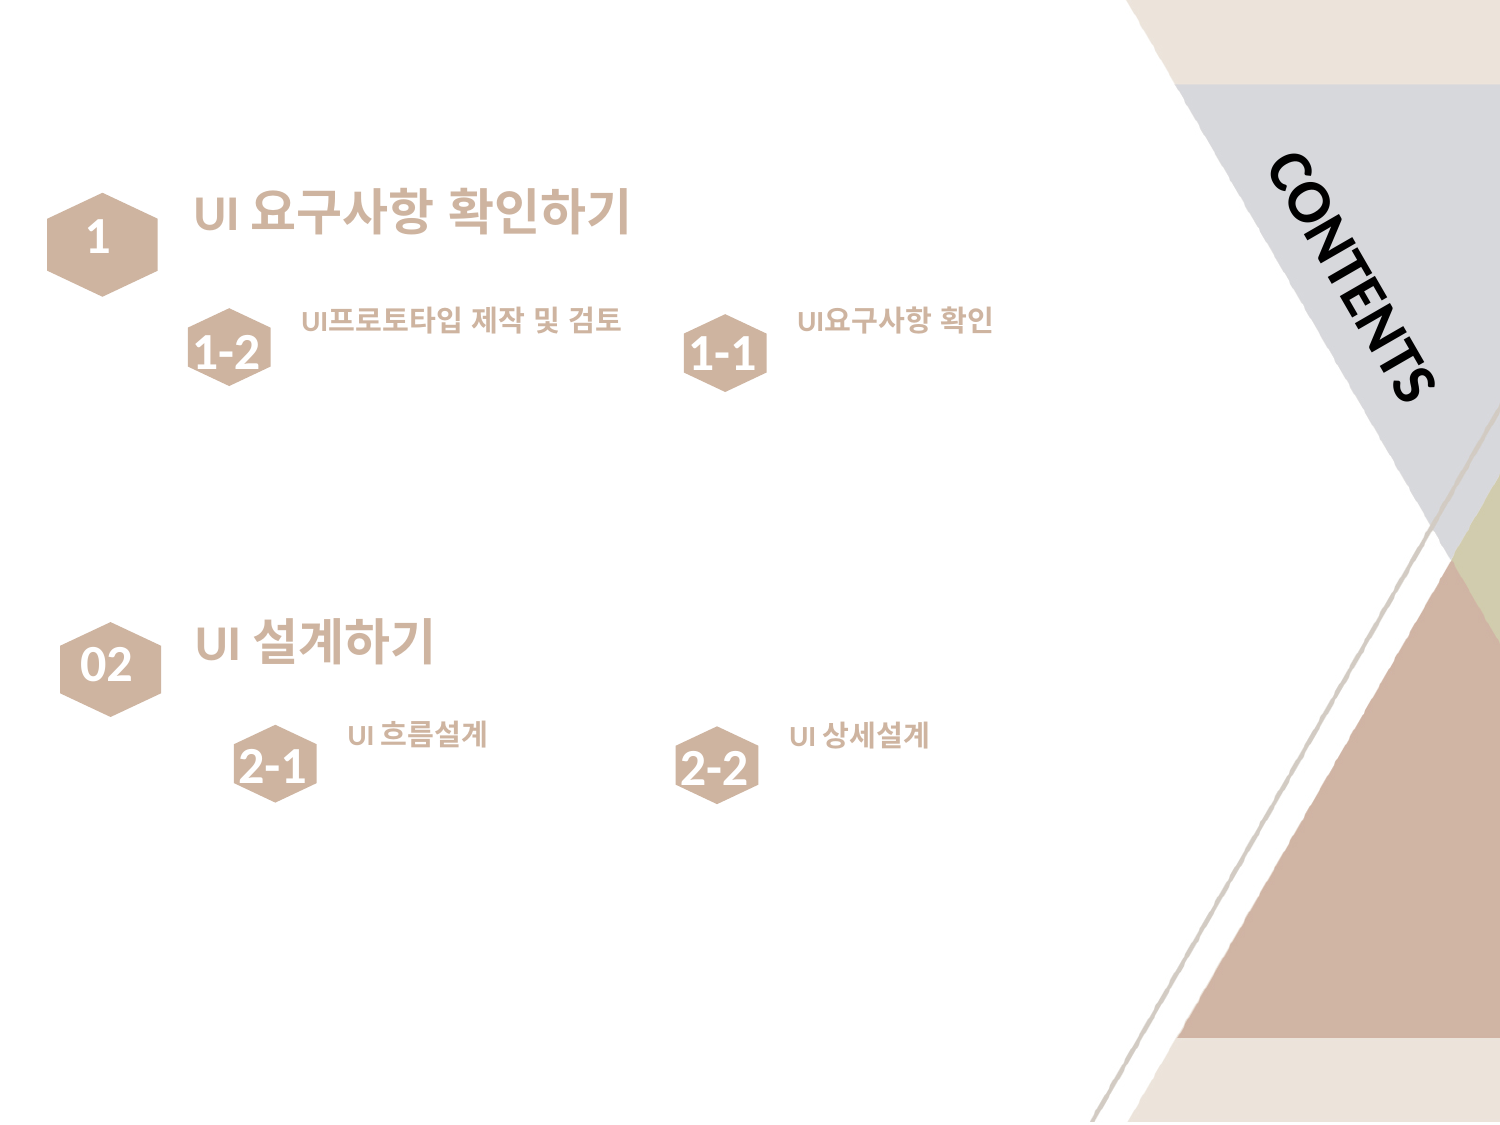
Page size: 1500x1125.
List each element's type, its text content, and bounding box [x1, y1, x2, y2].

text_box [148, 639, 162, 700]
text_box UI 요구사항 확인하기 [178, 173, 712, 249]
text_box [718, 389, 732, 393]
text_box CONTENTS [1223, 90, 1489, 460]
text_box 2-2 [665, 726, 764, 804]
text_box UI 흐름설계 [332, 708, 732, 759]
text_box UI 설계하기 [180, 602, 668, 678]
picture [0, 0, 1500, 1125]
text_box 02 [65, 621, 148, 700]
text_box UI프로토타입 제작 및 검토 [286, 295, 686, 346]
text_box 1-1 [673, 310, 772, 389]
text_box 1 [69, 194, 126, 272]
text_box [74, 700, 147, 717]
text_box 1-2 [177, 310, 276, 388]
text_box UI 상세설계 [774, 710, 1174, 760]
text_box UI요구사항 확인 [782, 295, 1182, 346]
text_box [60, 643, 65, 696]
text_box 2-1 [223, 724, 322, 802]
text_box [47, 203, 158, 297]
